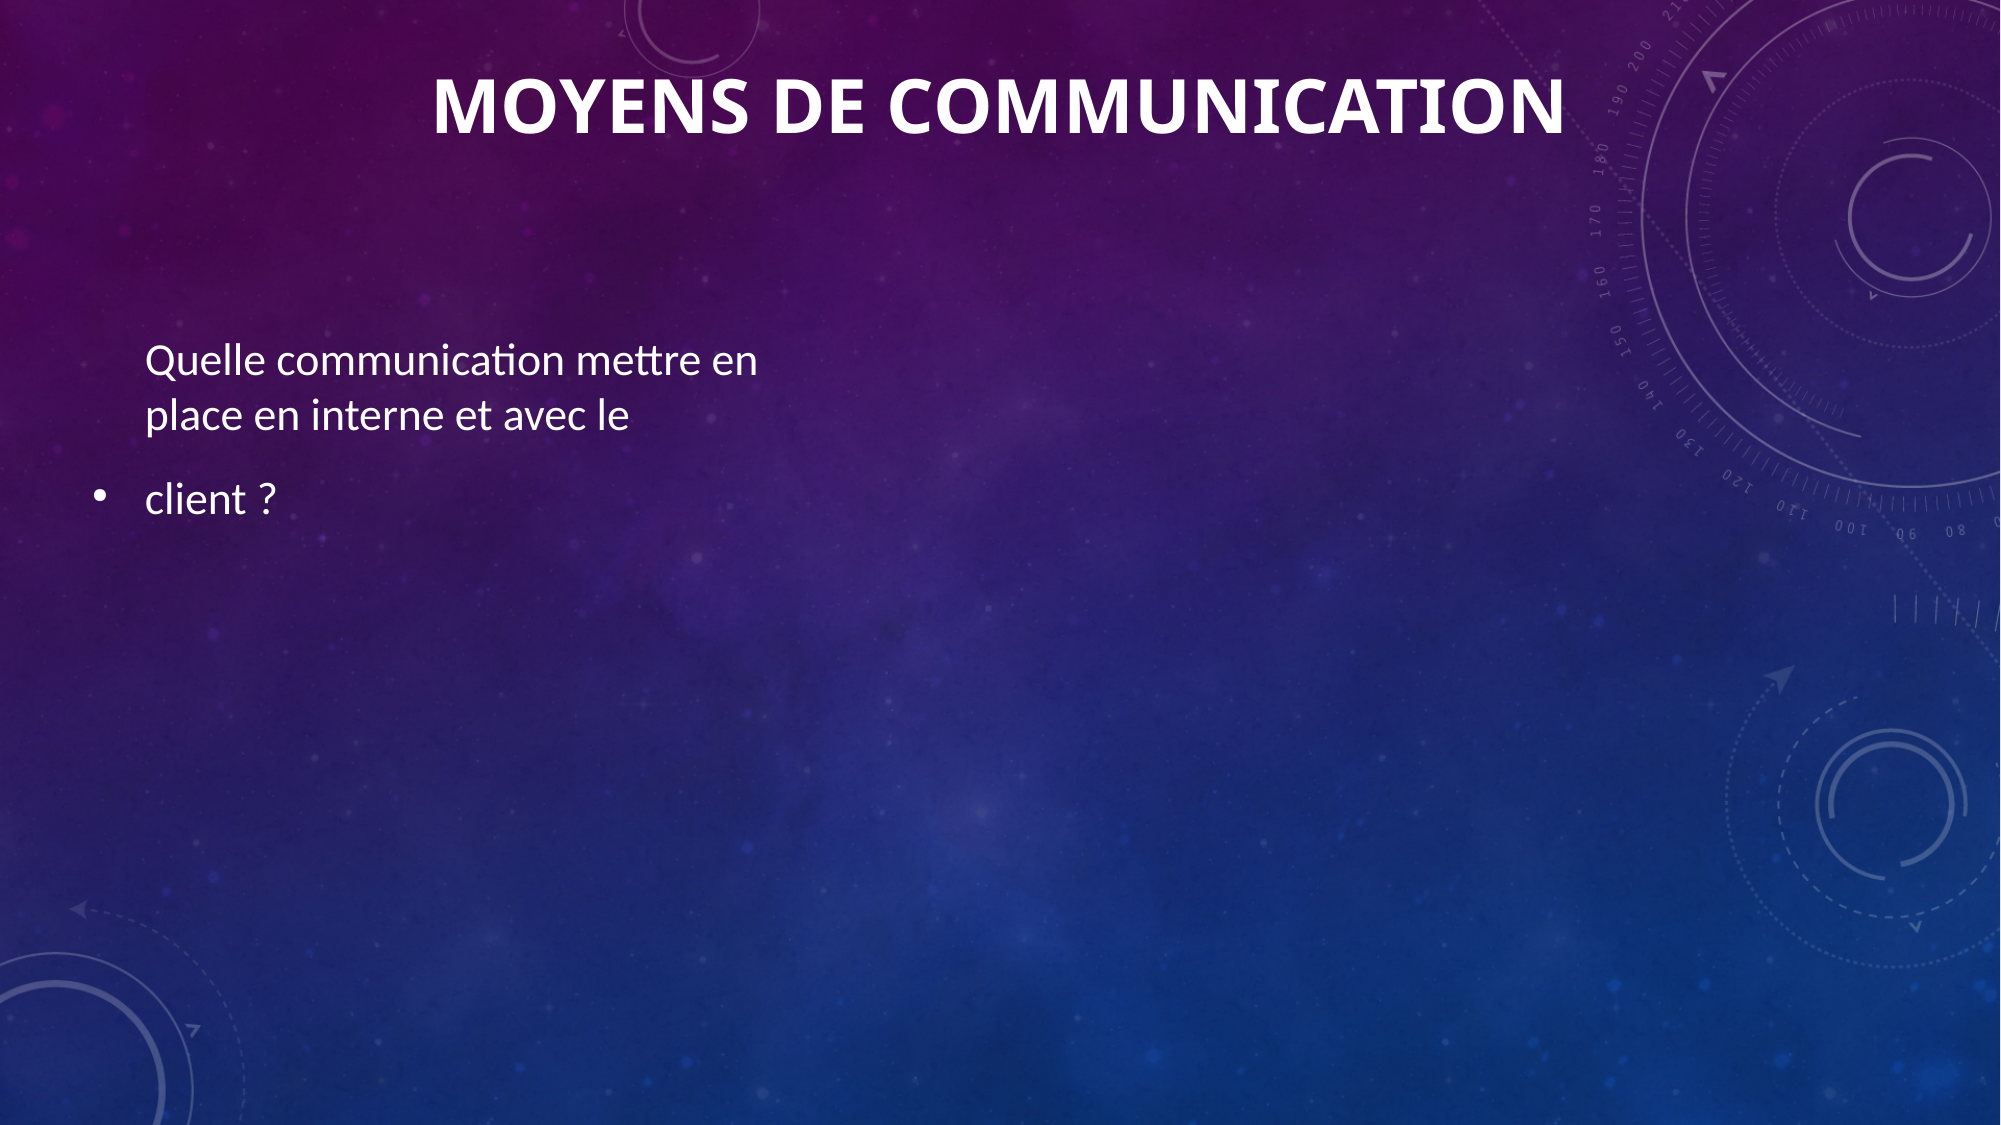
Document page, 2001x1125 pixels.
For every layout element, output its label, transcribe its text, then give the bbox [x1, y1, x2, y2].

title Moyens de communication [155, 35, 1845, 172]
list Quelle communication mettre en place en interne et avec le client ? [59, 203, 798, 650]
picture [0, 0, 2001, 1125]
